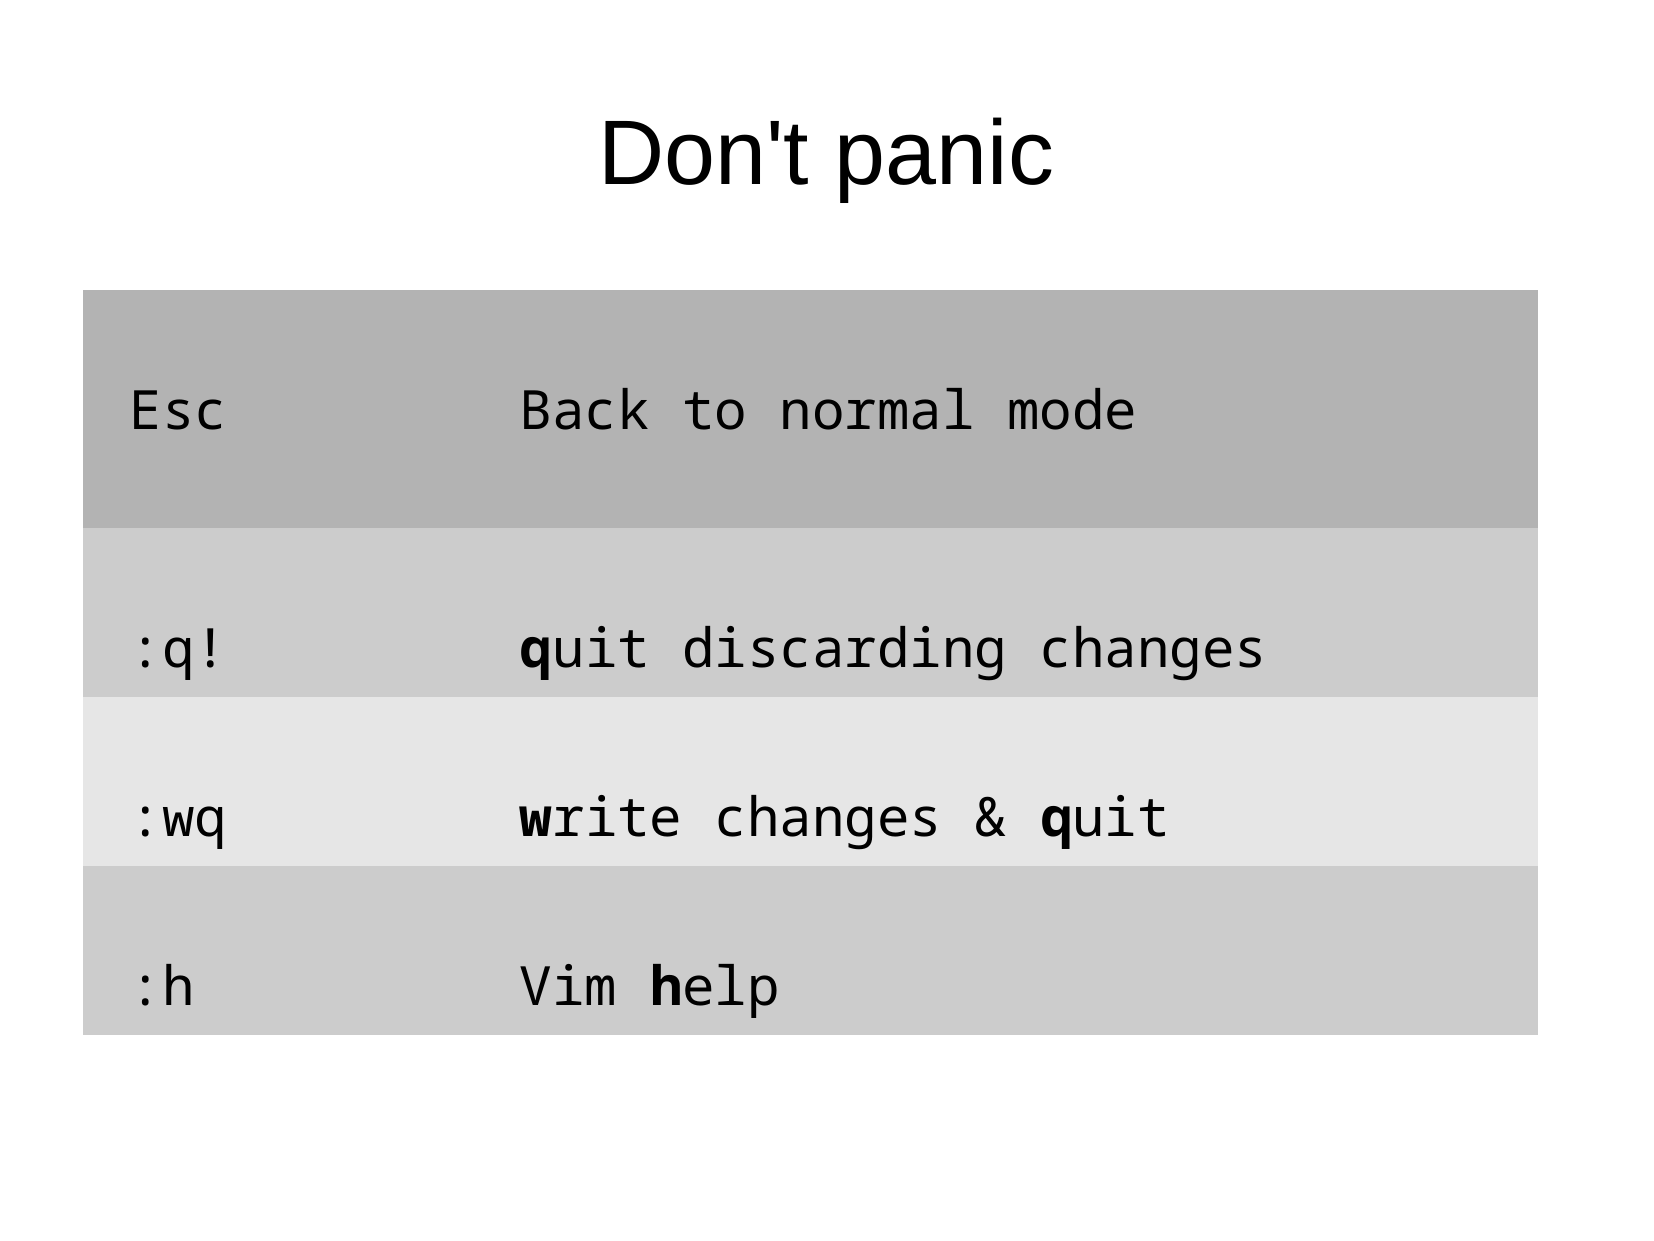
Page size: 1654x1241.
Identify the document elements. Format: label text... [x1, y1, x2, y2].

table_cell :h Vim help [83, 866, 1538, 1035]
title Don't panic [82, 49, 1571, 257]
table_cell :wq write changes & quit [83, 697, 1538, 866]
table_cell :q! quit discarding changes [83, 528, 1538, 697]
table_header Esc Back to normal mode [83, 290, 1538, 528]
